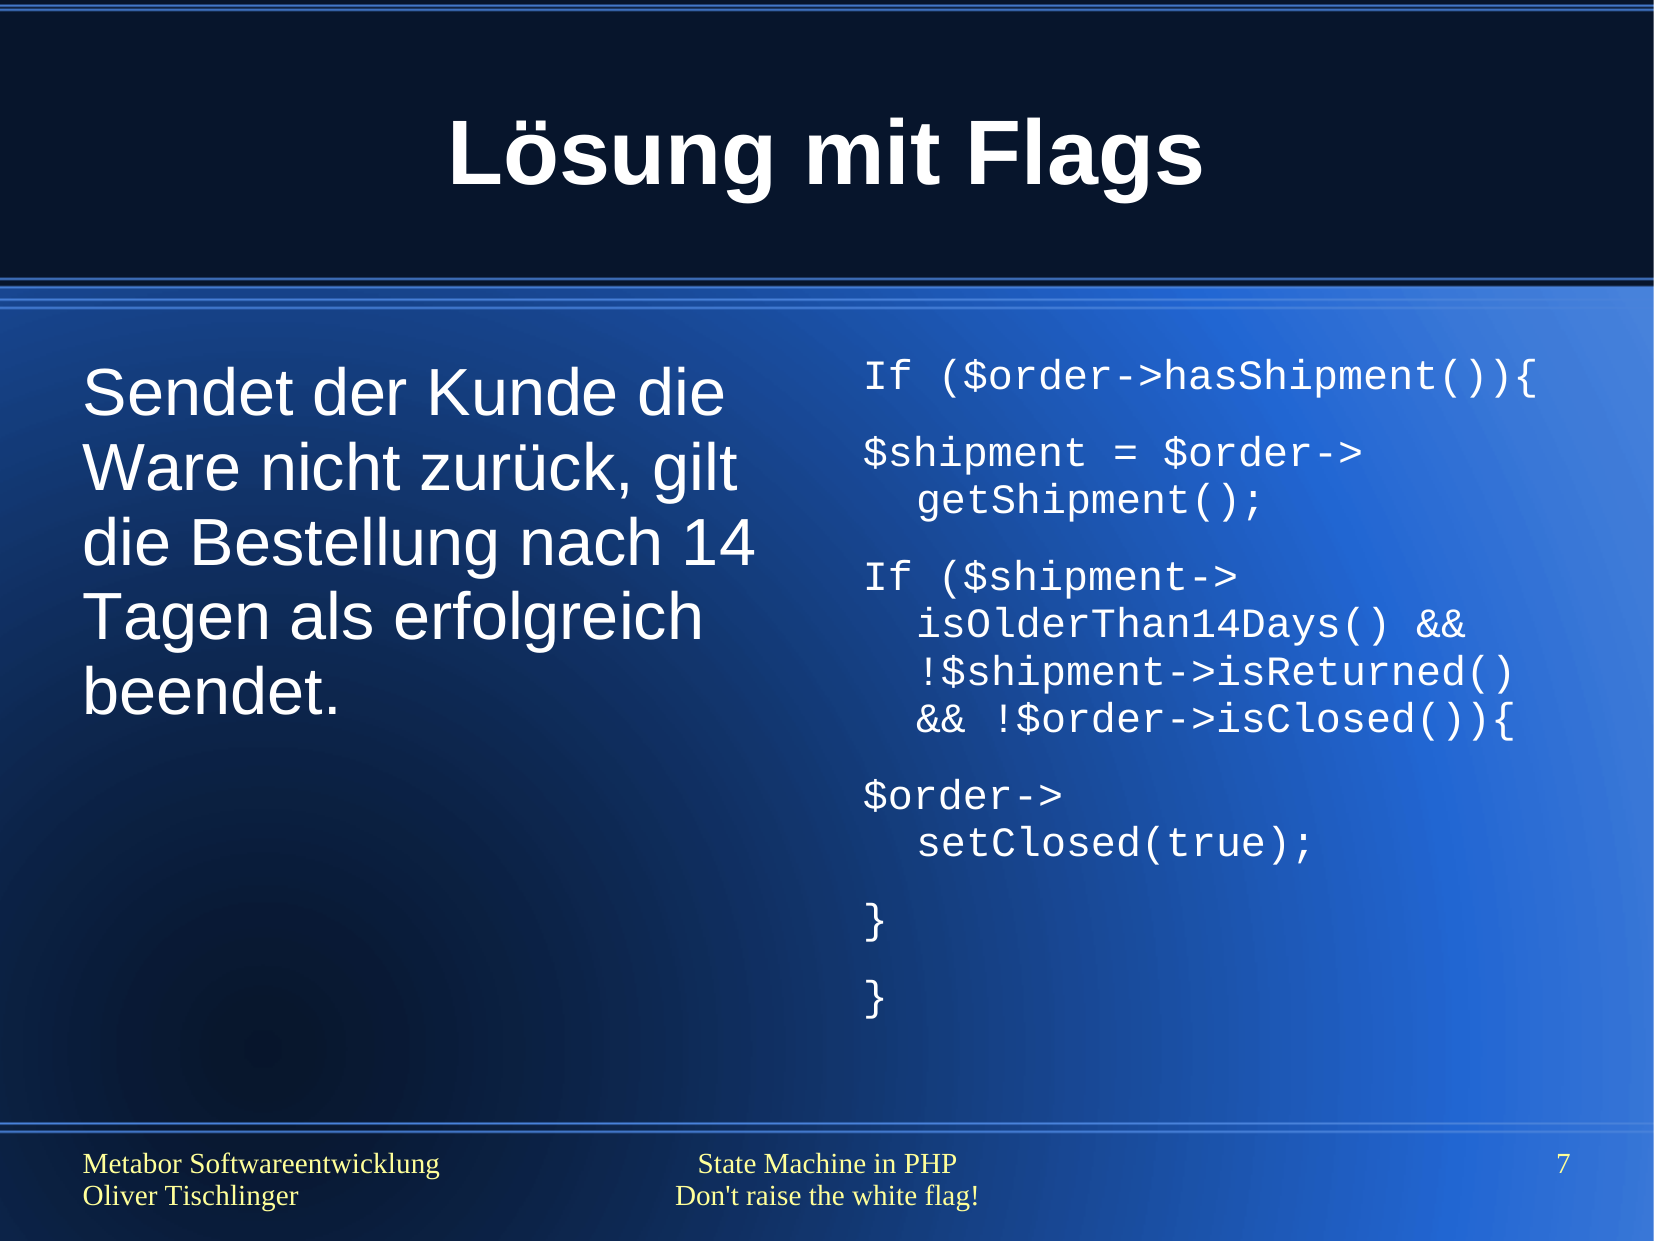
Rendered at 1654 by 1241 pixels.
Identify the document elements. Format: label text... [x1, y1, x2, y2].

picture [0, 0, 1654, 1241]
list Sendet der Kunde die Ware nicht zurück, gilt die Bestellung nach 14 Tagen als erfolgreich beendet. [82, 355, 809, 1058]
list If ($order->hasShipment()){ $shipment = $order-> getShipment(); If ($shipment-> isOlderThan14Days() && !$shipment->isReturned() && !$order->isClosed()){ $order-> setClosed(true); } } [845, 355, 1572, 1058]
title Lösung mit Flags [82, 49, 1571, 257]
